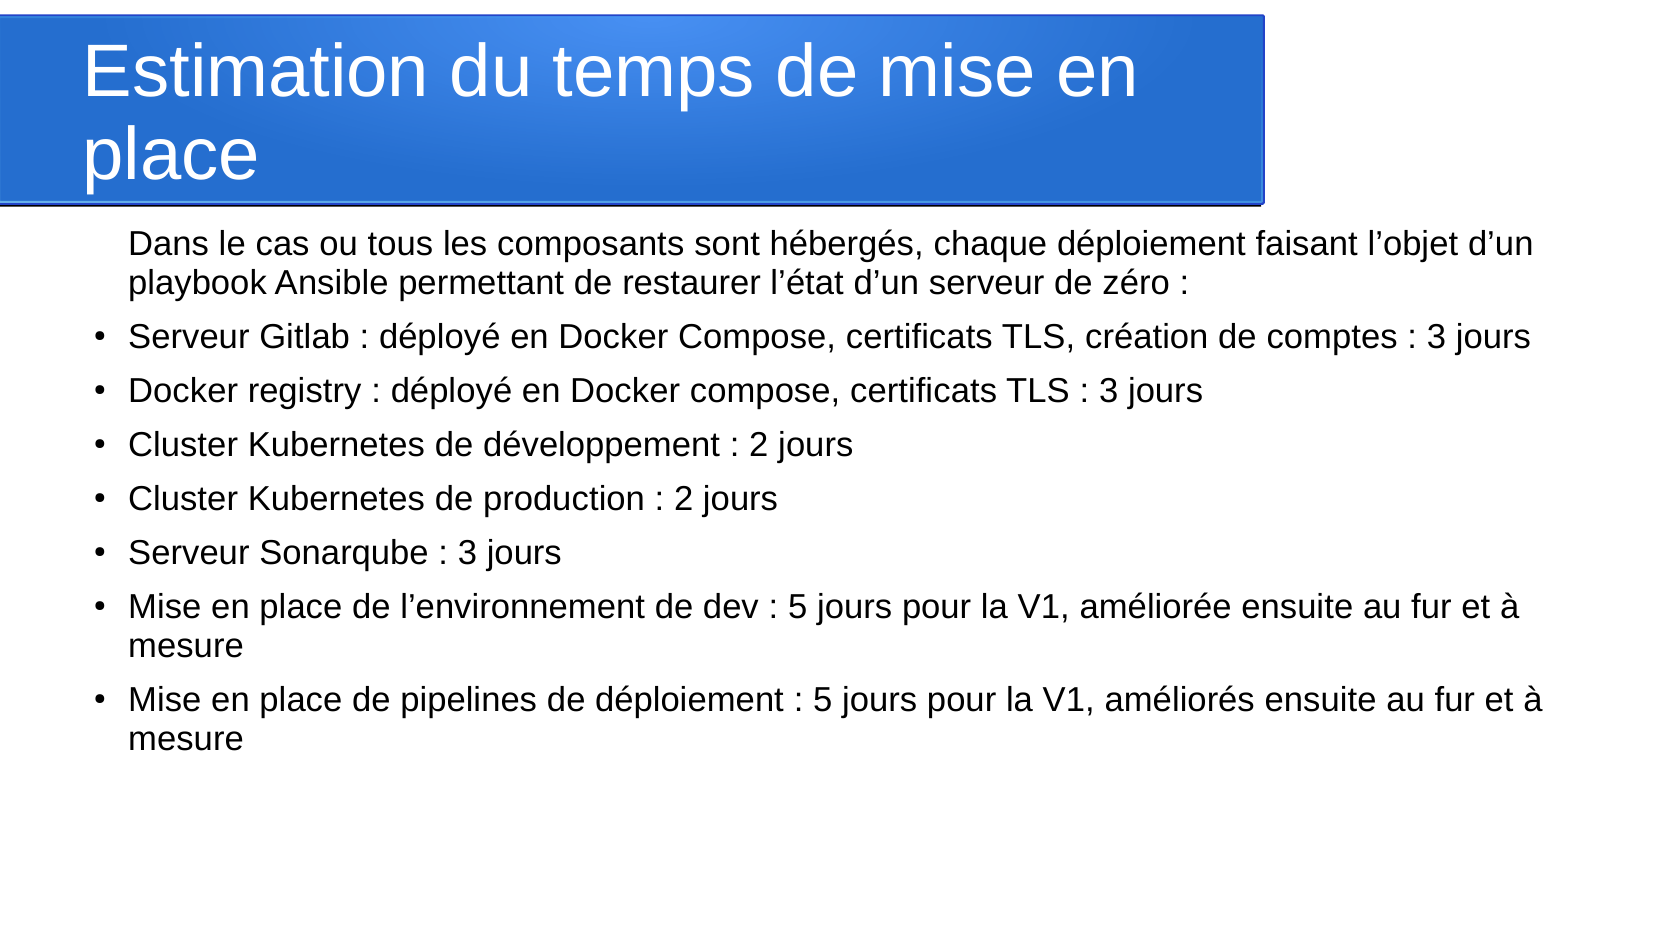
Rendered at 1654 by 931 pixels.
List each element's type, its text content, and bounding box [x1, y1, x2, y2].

list Dans le cas ou tous les composants sont hébergés, chaque déploiement faisant l’objet d’un playbook Ansible permettant de restaurer l’état d’un serveur de zéro : Serveur Gitlab : déployé en Docker Compose, certificats TLS, création de comptes : 3 jours Docker registry : déployé en Docker compose, certificats TLS : 3 jours Cluster Kubernetes de développement : 2 jours Cluster Kubernetes de production : 2 jours Serveur Sonarqube : 3 jours Mise en place de l’environnement de dev : 5 jours pour la V1, améliorée ensuite au fur et à mesure Mise en place de pipelines de déploiement : 5 jours pour la V1, améliorés ensuite au fur et à mesure [82, 224, 1571, 764]
title Estimation du temps de mise en place [82, 29, 1235, 196]
